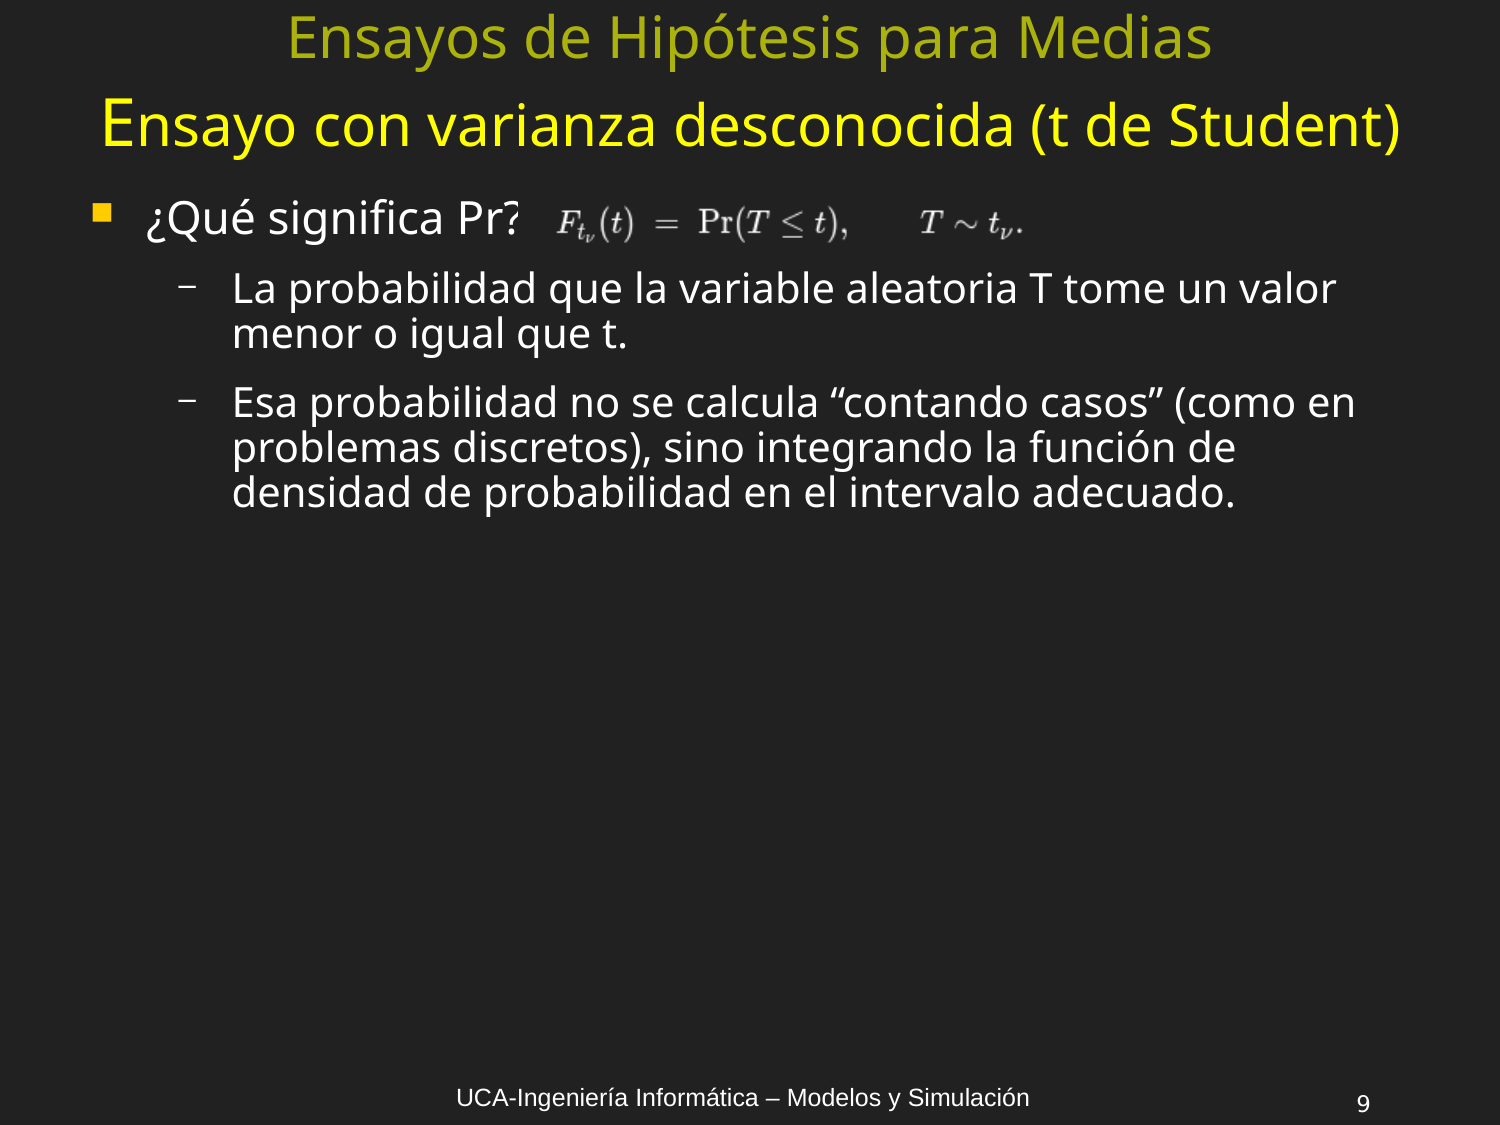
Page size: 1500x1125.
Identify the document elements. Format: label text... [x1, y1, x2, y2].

list ¿Qué significa Pr? La probabilidad que la variable aleatoria T tome un valor menor o igual que t. Esa probabilidad no se calcula “contando casos” (como en problemas discretos), sino integrando la función de densidad de probabilidad en el intervalo adecuado. [75, 187, 1425, 1088]
title Ensayos de Hipótesis para Medias Ensayo con varianza desconocida (t de Student) [0, 0, 1500, 188]
picture [518, 190, 1052, 262]
